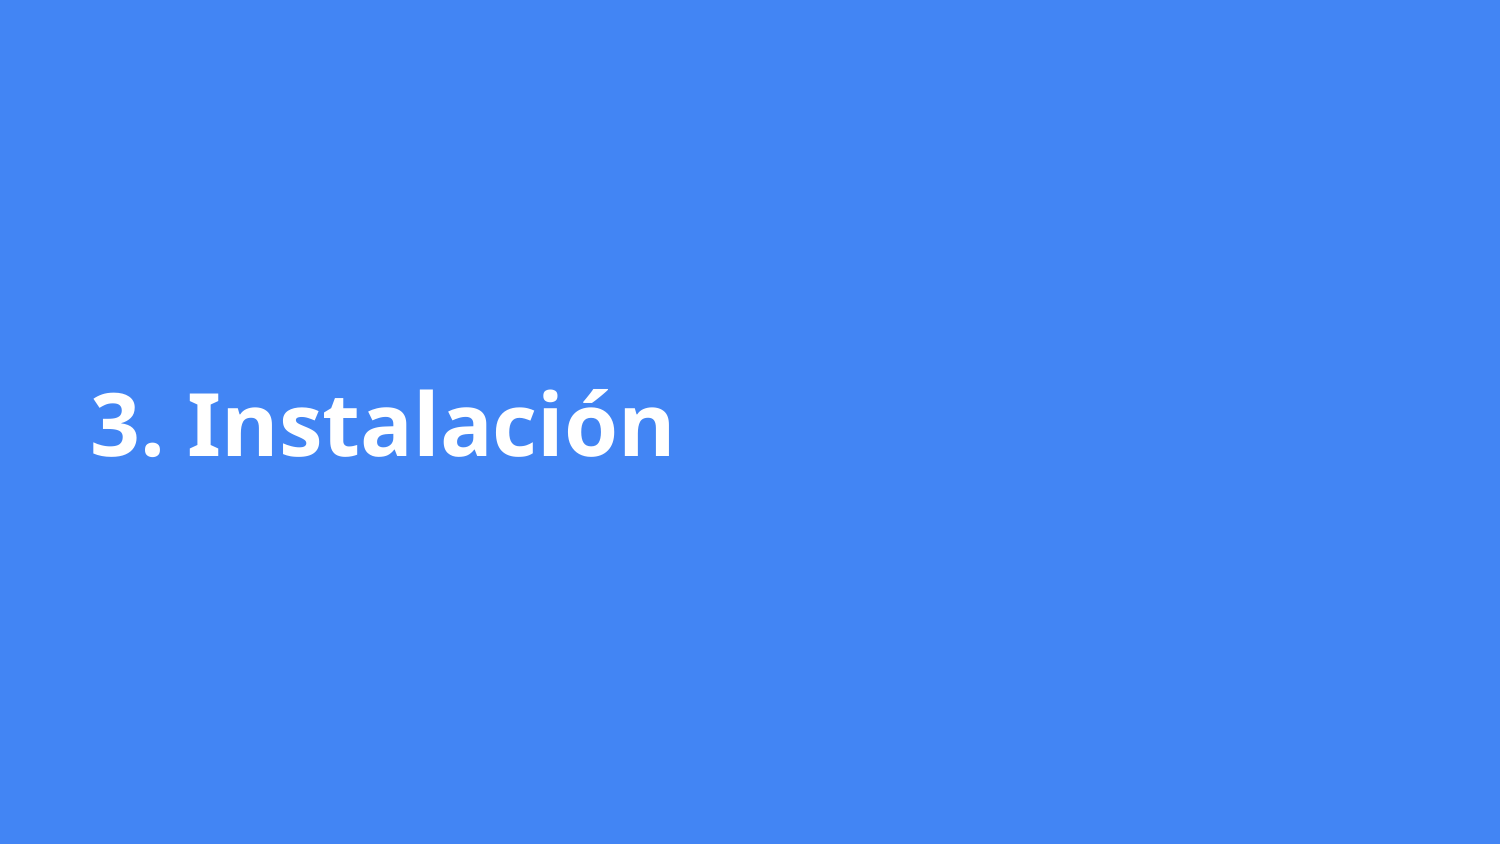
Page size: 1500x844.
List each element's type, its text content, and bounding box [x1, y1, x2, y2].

text_box 3. Instalación [75, 338, 1425, 505]
